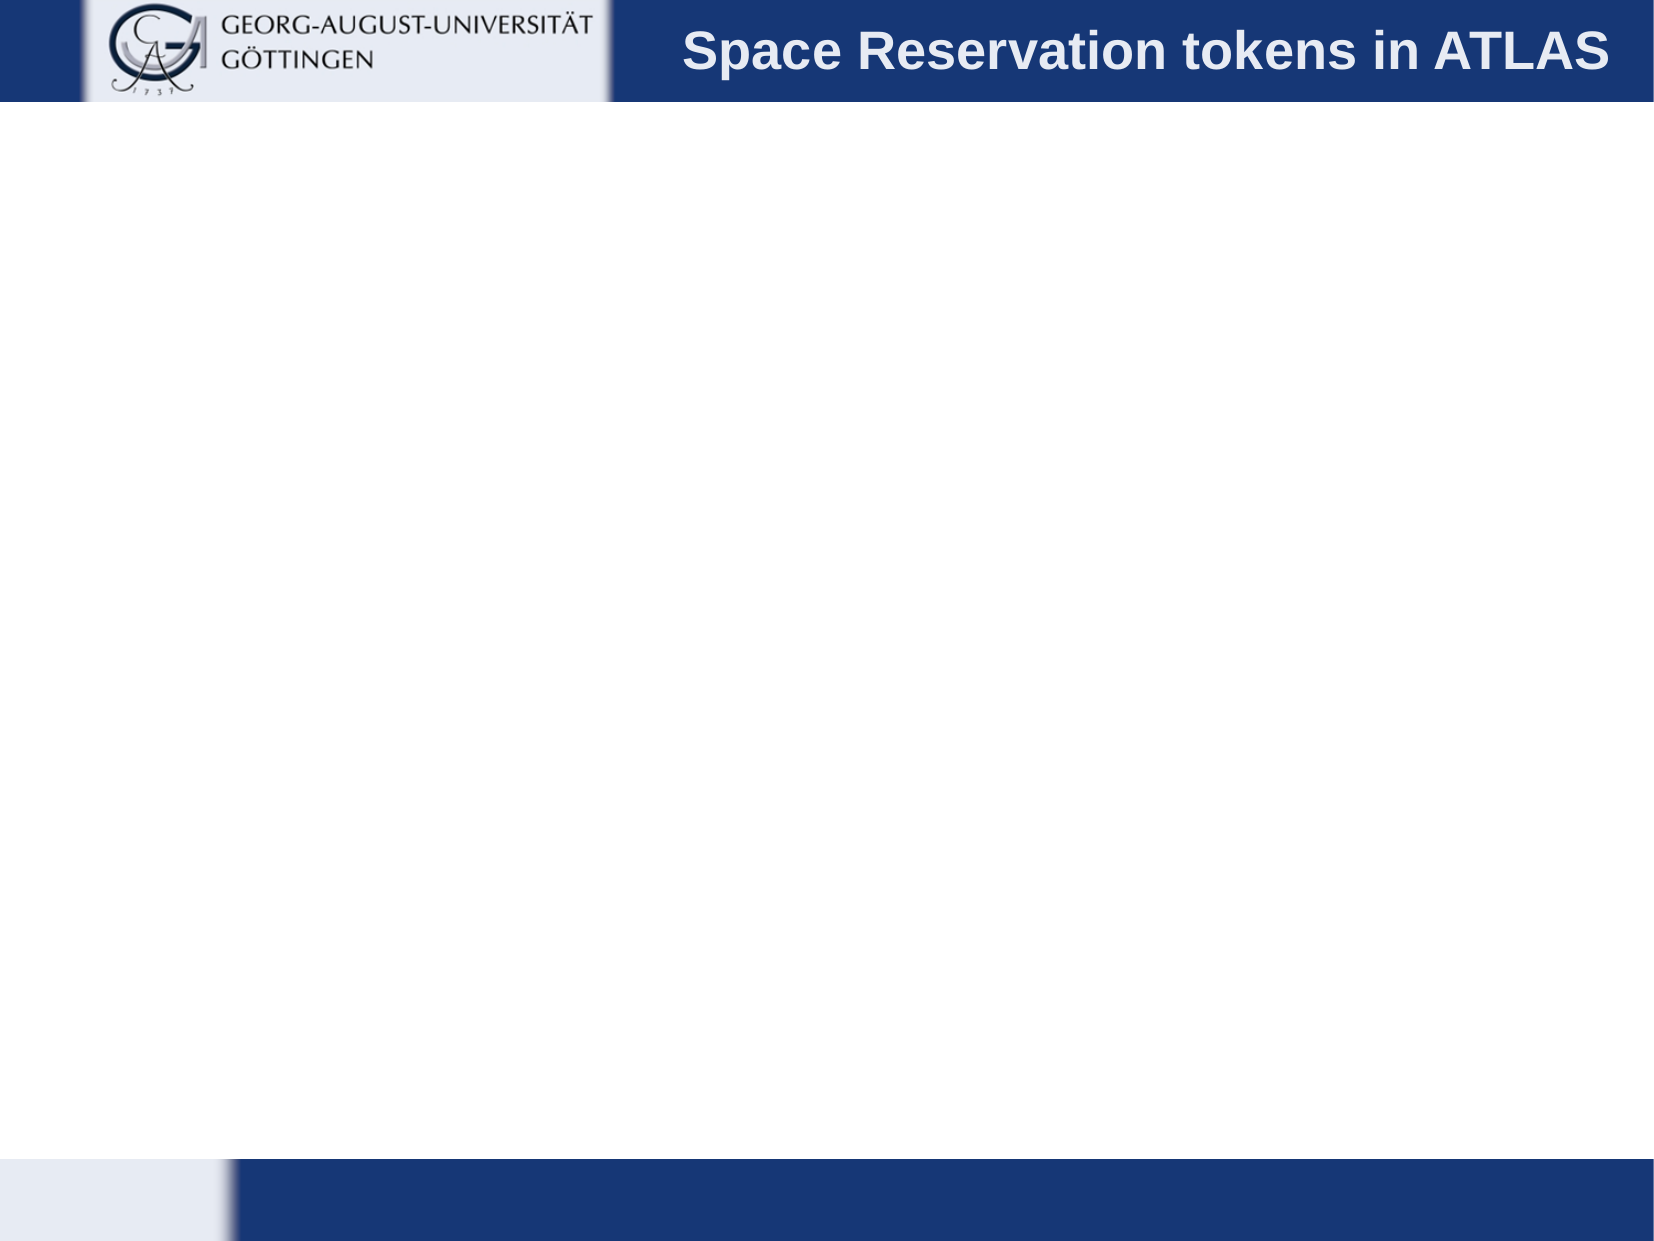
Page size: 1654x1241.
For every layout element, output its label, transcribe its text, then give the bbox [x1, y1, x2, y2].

picture [0, 0, 1654, 102]
picture [0, 1159, 1654, 1241]
title Space Reservation tokens in ATLAS [637, 0, 1613, 100]
